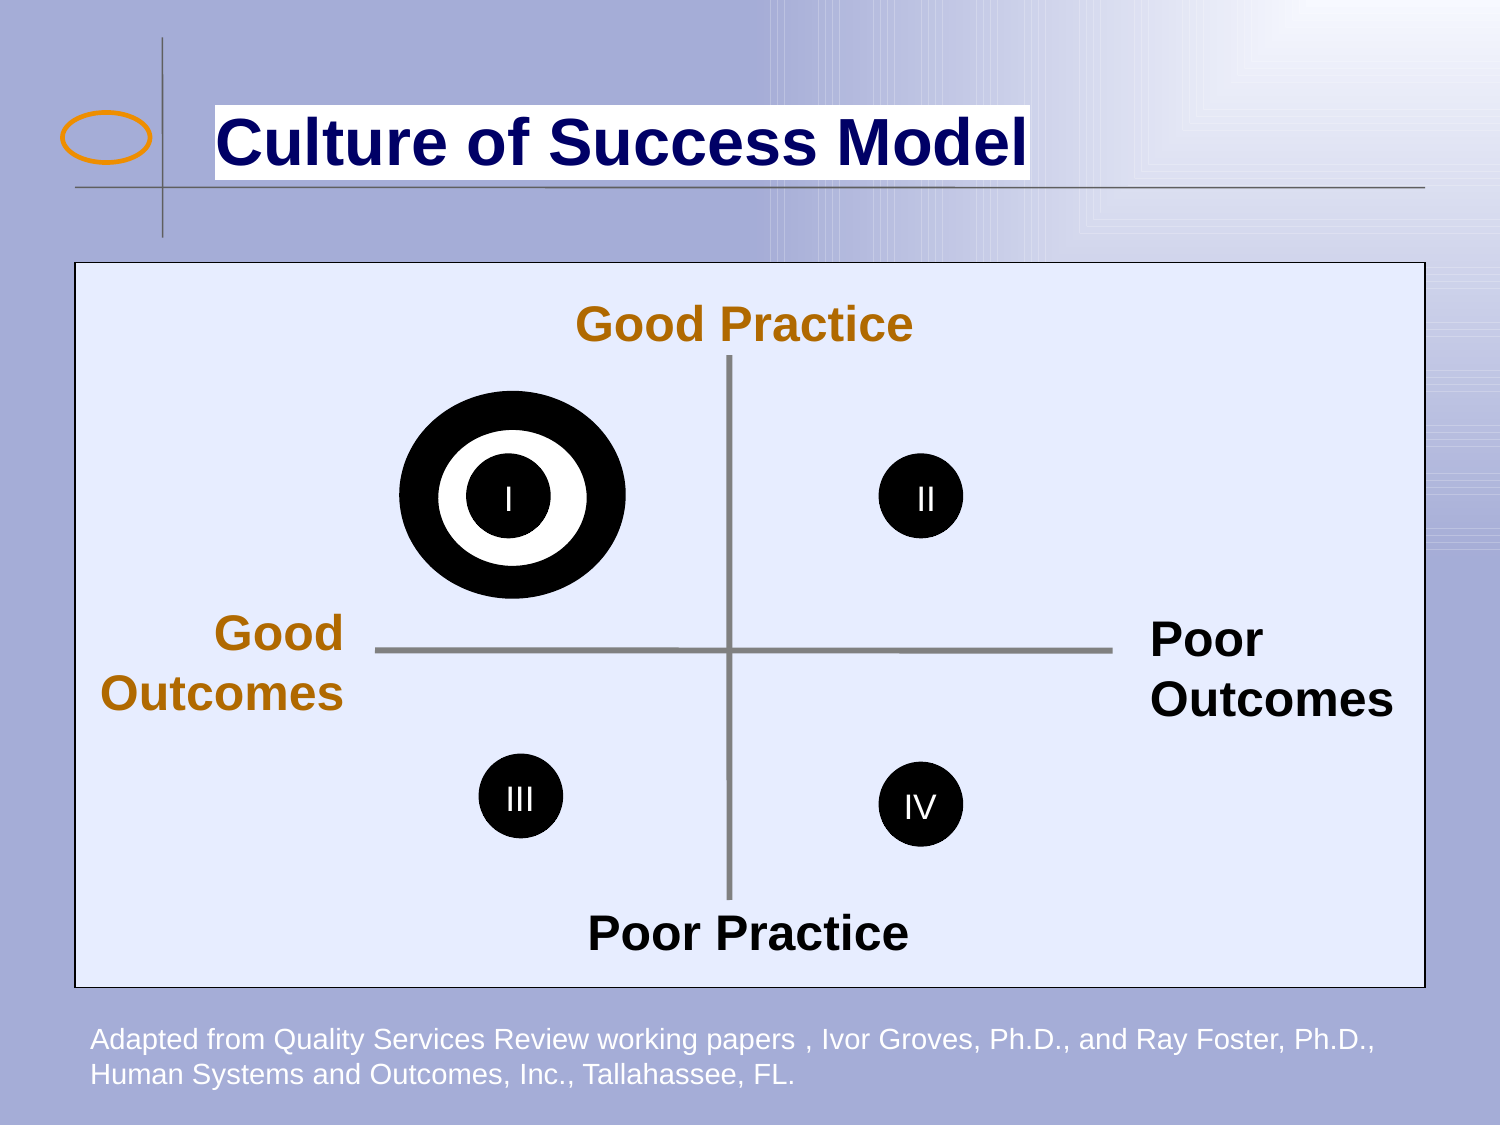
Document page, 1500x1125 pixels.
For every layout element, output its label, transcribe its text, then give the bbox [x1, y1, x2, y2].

text_box II [916, 476, 936, 518]
text_box Adapted from Quality Services Review working papers , Ivor Groves, Ph.D., and Ray Foster, Ph.D., Human Systems and Outcomes, Inc., Tallahassee, FL. [75, 1012, 1426, 1098]
text_box Poor Practice [587, 900, 912, 960]
text_box Good Outcomes [100, 600, 350, 720]
title Culture of Success Model [200, 45, 1426, 233]
text_box I [504, 476, 514, 518]
text_box Good Practice [575, 292, 938, 352]
text_box IV [904, 784, 937, 827]
text_box III [505, 776, 535, 819]
text_box [75, 262, 1425, 988]
text_box Poor Outcomes [1150, 607, 1425, 727]
